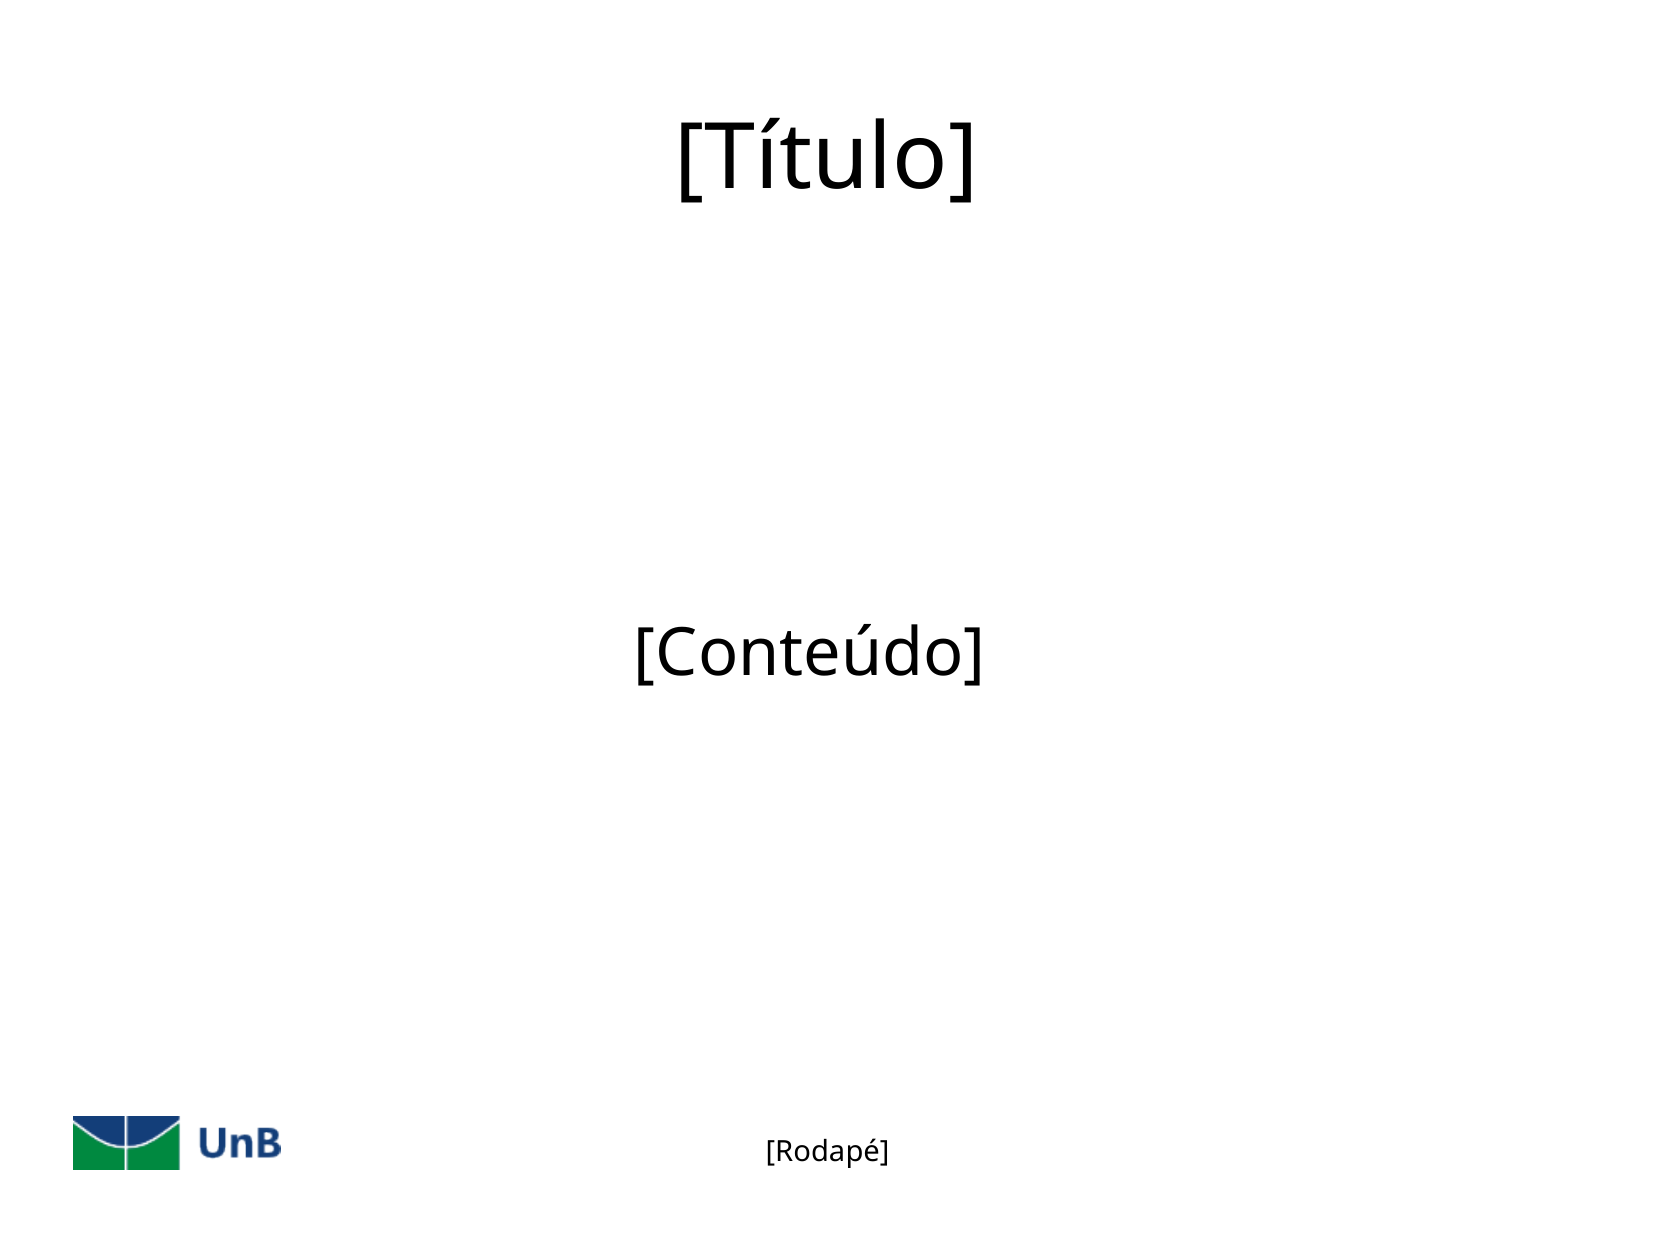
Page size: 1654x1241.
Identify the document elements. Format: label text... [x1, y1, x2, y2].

subtitle [Conteúdo] [82, 290, 1538, 1010]
picture [73, 1116, 281, 1170]
title [Título] [82, 49, 1571, 257]
